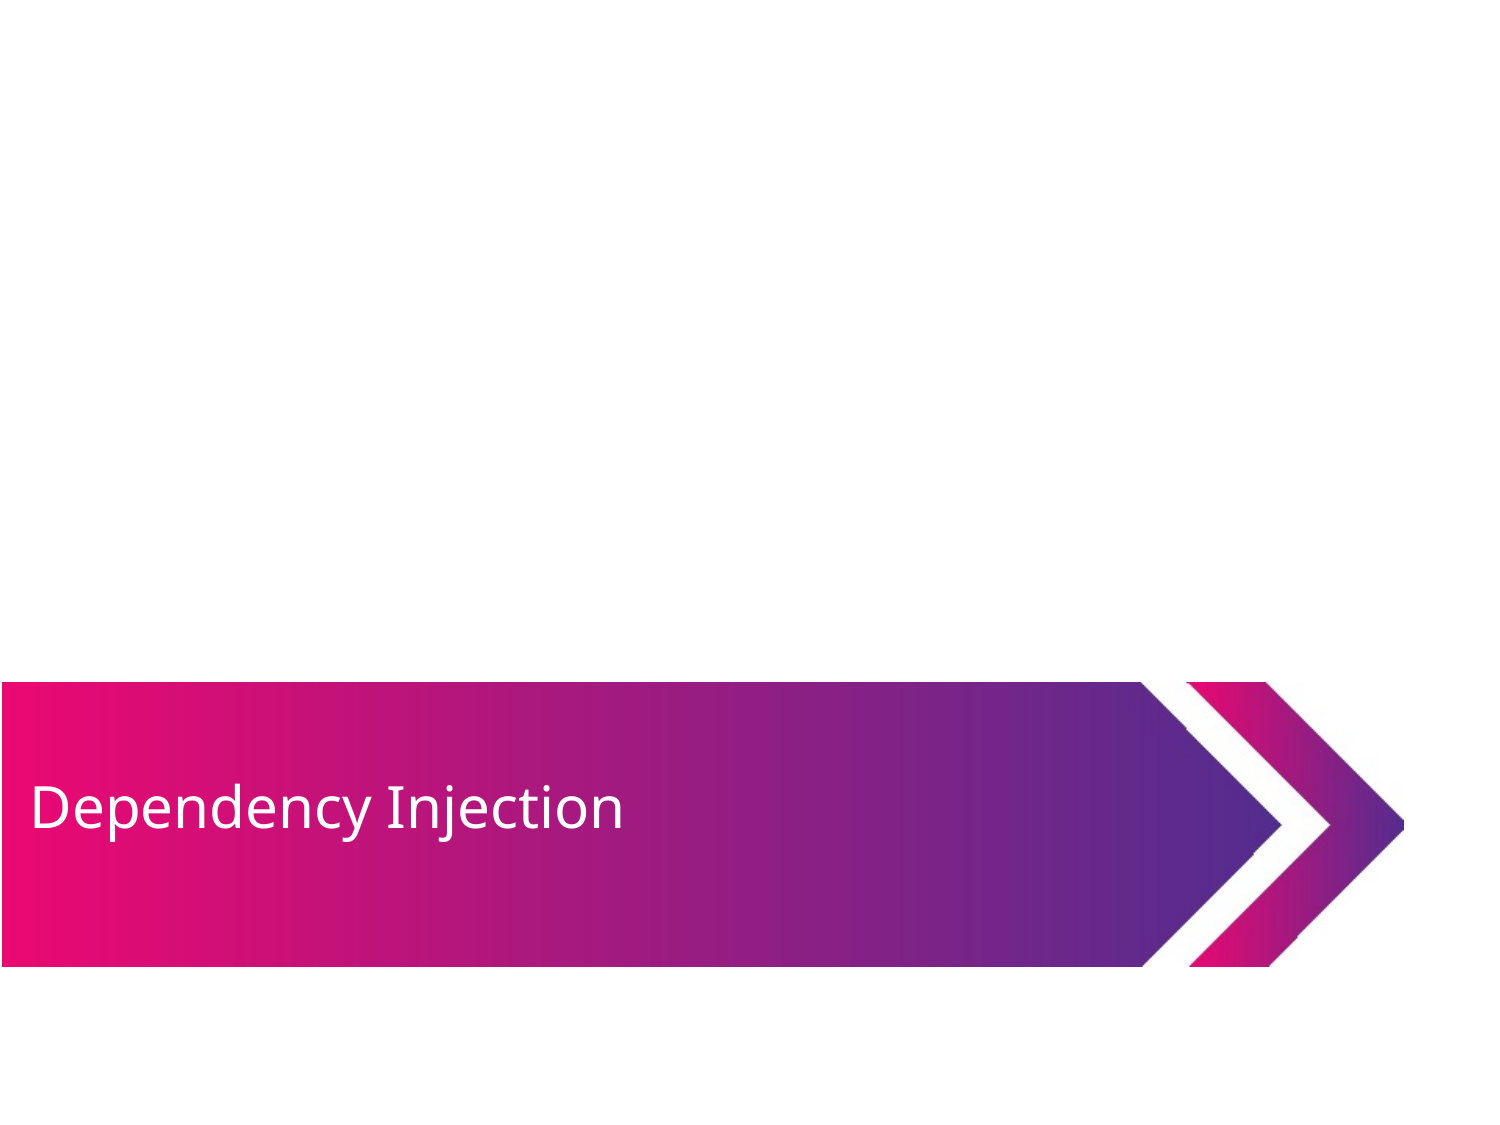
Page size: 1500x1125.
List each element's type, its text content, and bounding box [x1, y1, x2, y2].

picture [2, 682, 1404, 967]
text_box Dependency Injection [15, 759, 1135, 842]
